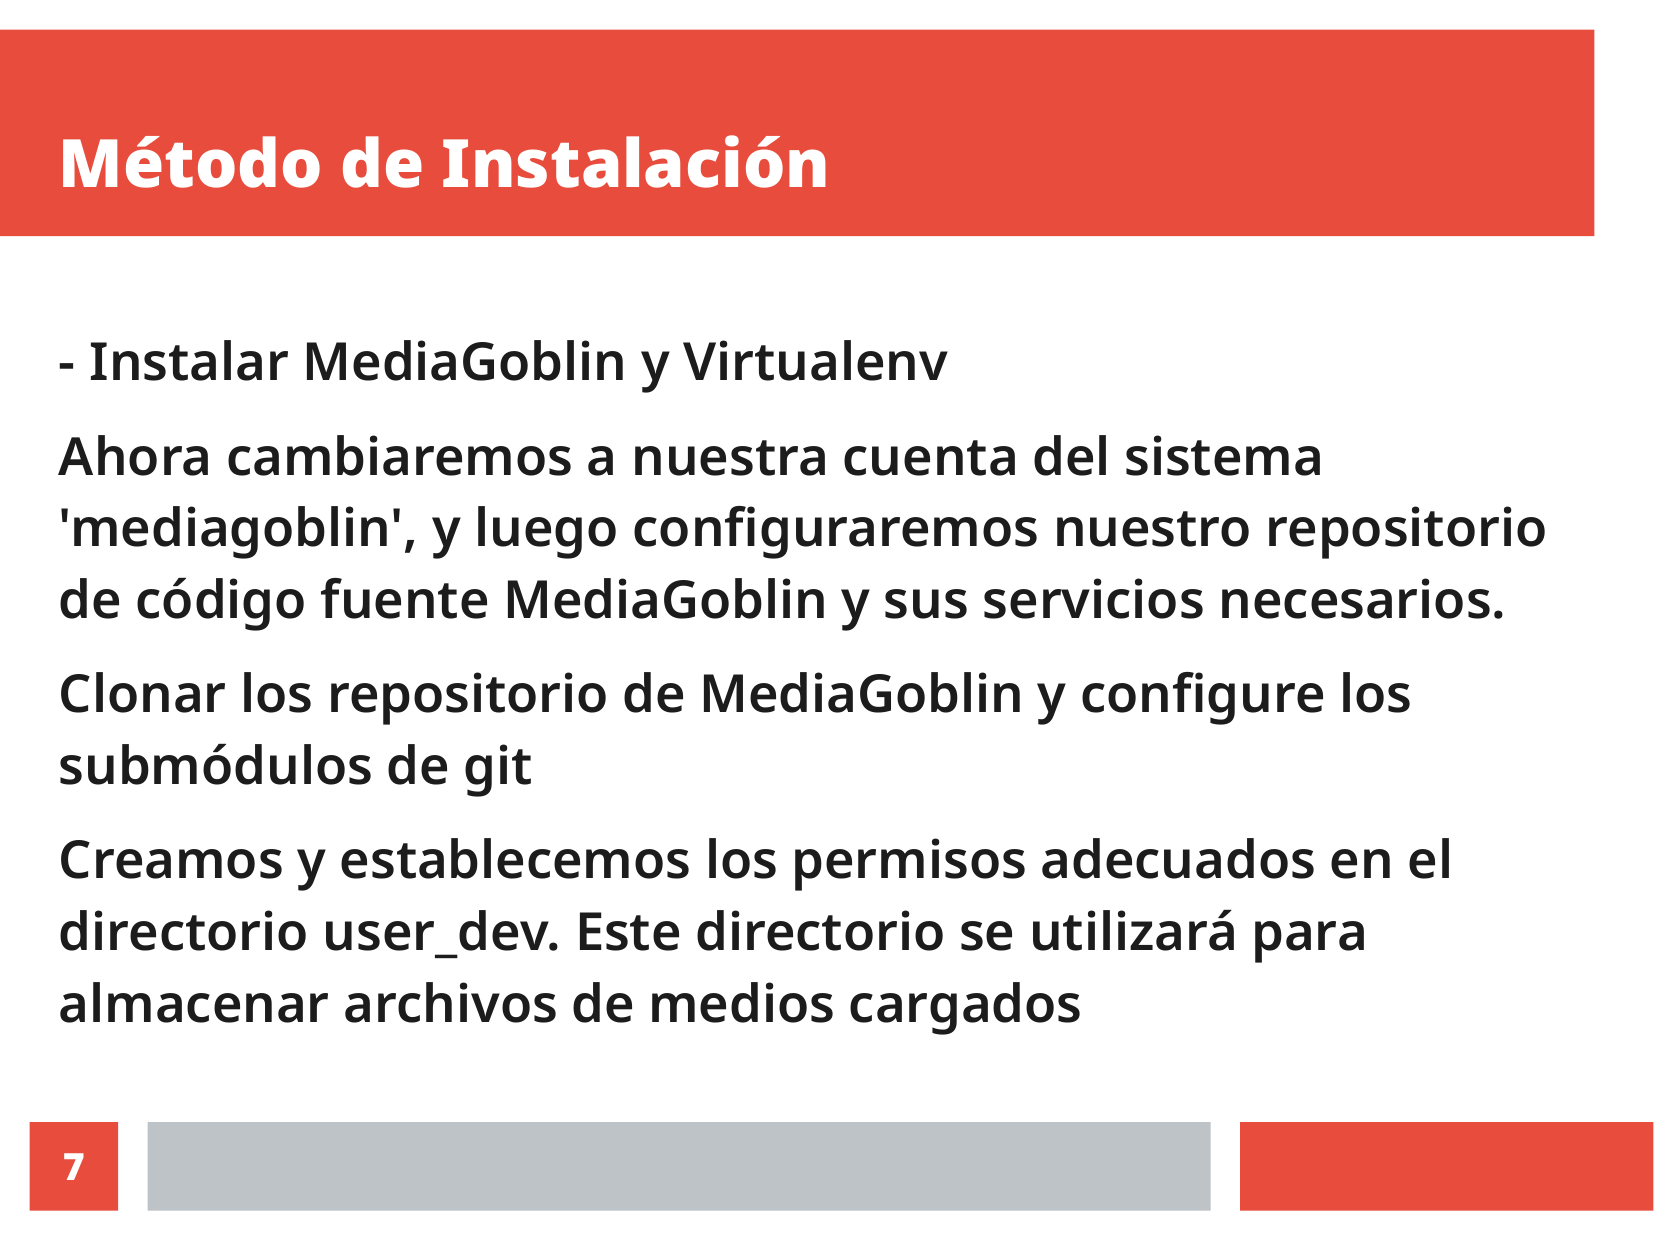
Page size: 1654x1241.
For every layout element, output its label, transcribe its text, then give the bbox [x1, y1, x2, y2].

title Método de Instalación [59, 59, 1595, 207]
list - Instalar MediaGoblin y Virtualenv Ahora cambiaremos a nuestra cuenta del sistema 'mediagoblin', y luego configuraremos nuestro repositorio de código fuente MediaGoblin y sus servicios necesarios. Clonar los repositorio de MediaGoblin y configure los submódulos de git Creamos y establecemos los permisos adecuados en el directorio user_dev. Este directorio se utilizará para almacenar archivos de medios cargados [59, 324, 1565, 1093]
